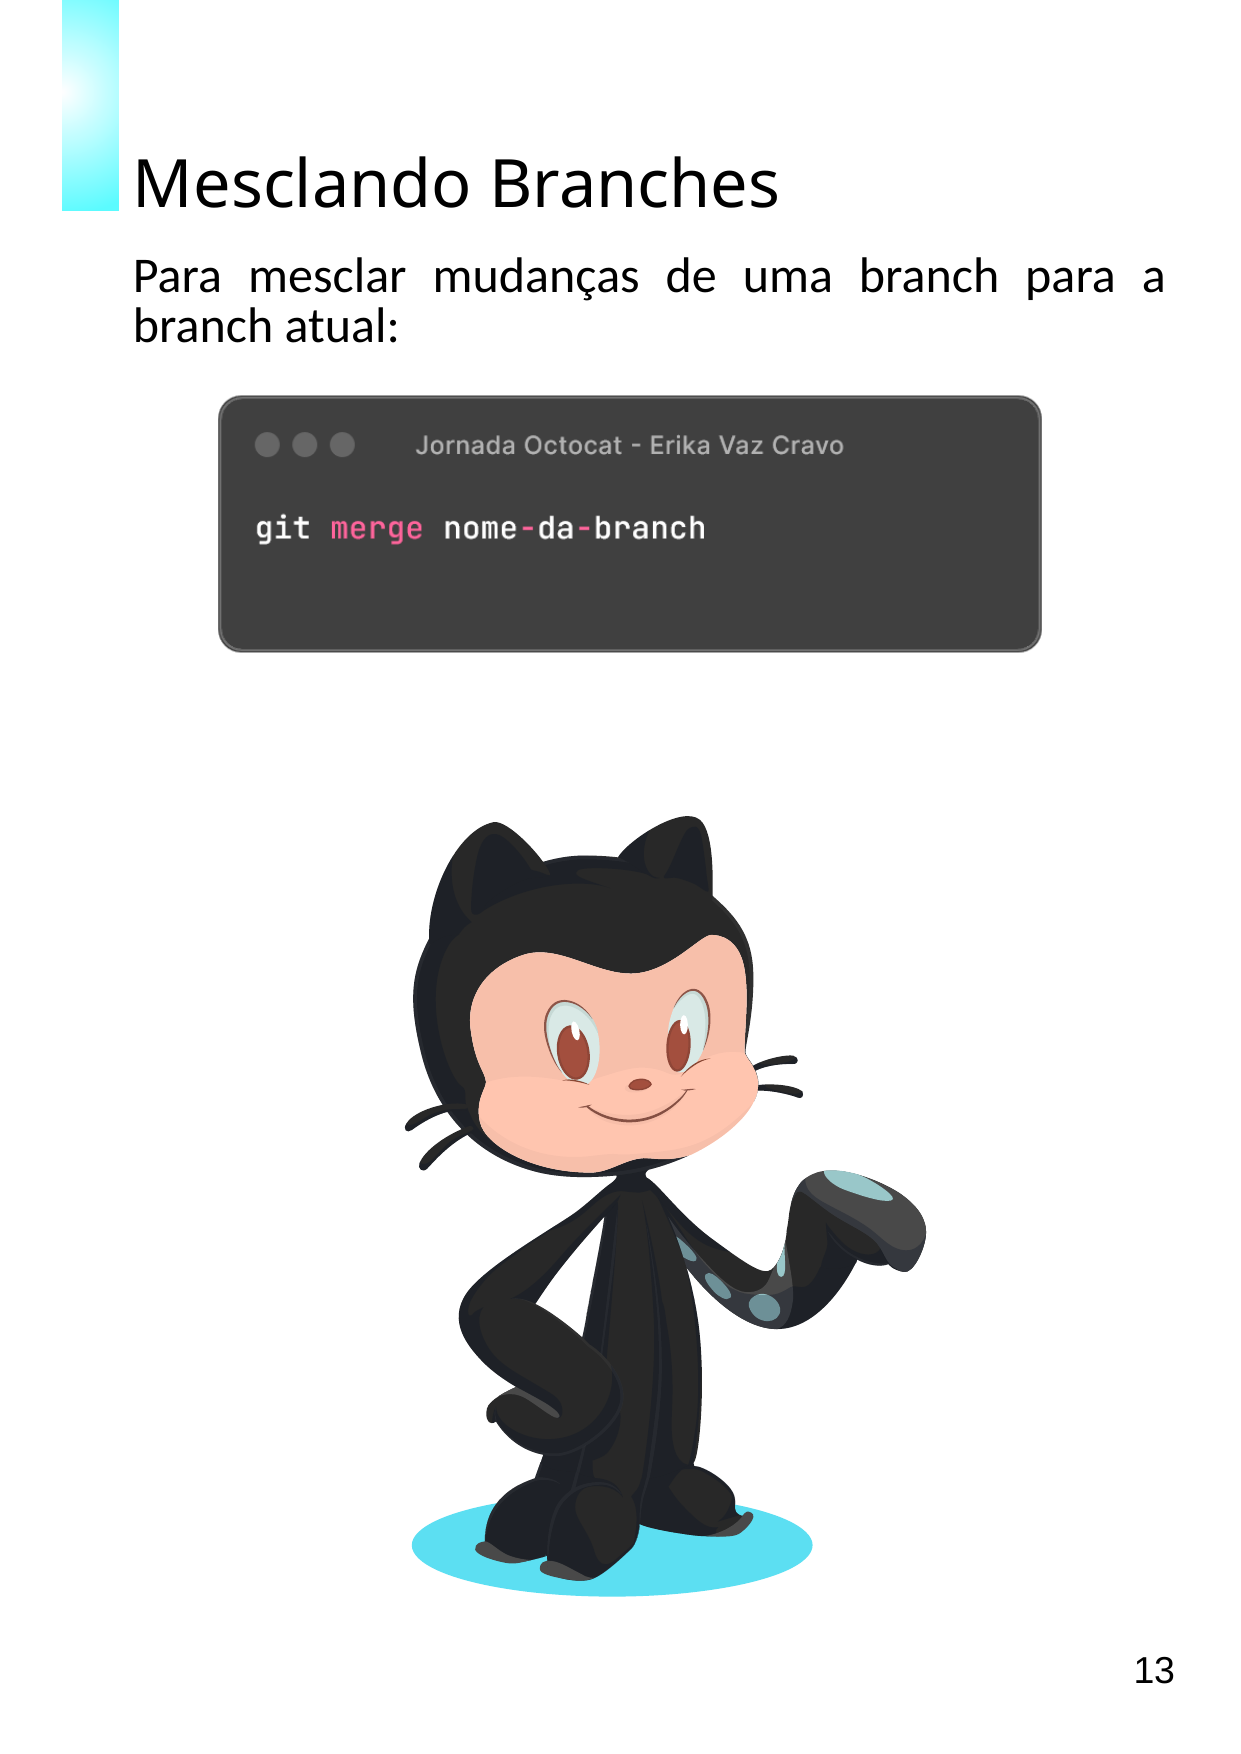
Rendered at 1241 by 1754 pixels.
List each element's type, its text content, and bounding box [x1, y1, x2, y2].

picture [88, 265, 1172, 783]
text_box Mesclando Branches [118, 128, 1182, 217]
text_box Para mesclar mudanças de uma branch para a branch atual: [118, 248, 1182, 372]
picture [403, 814, 928, 1598]
text_box [62, 0, 119, 211]
text_box <número> [561, 1642, 1190, 1713]
